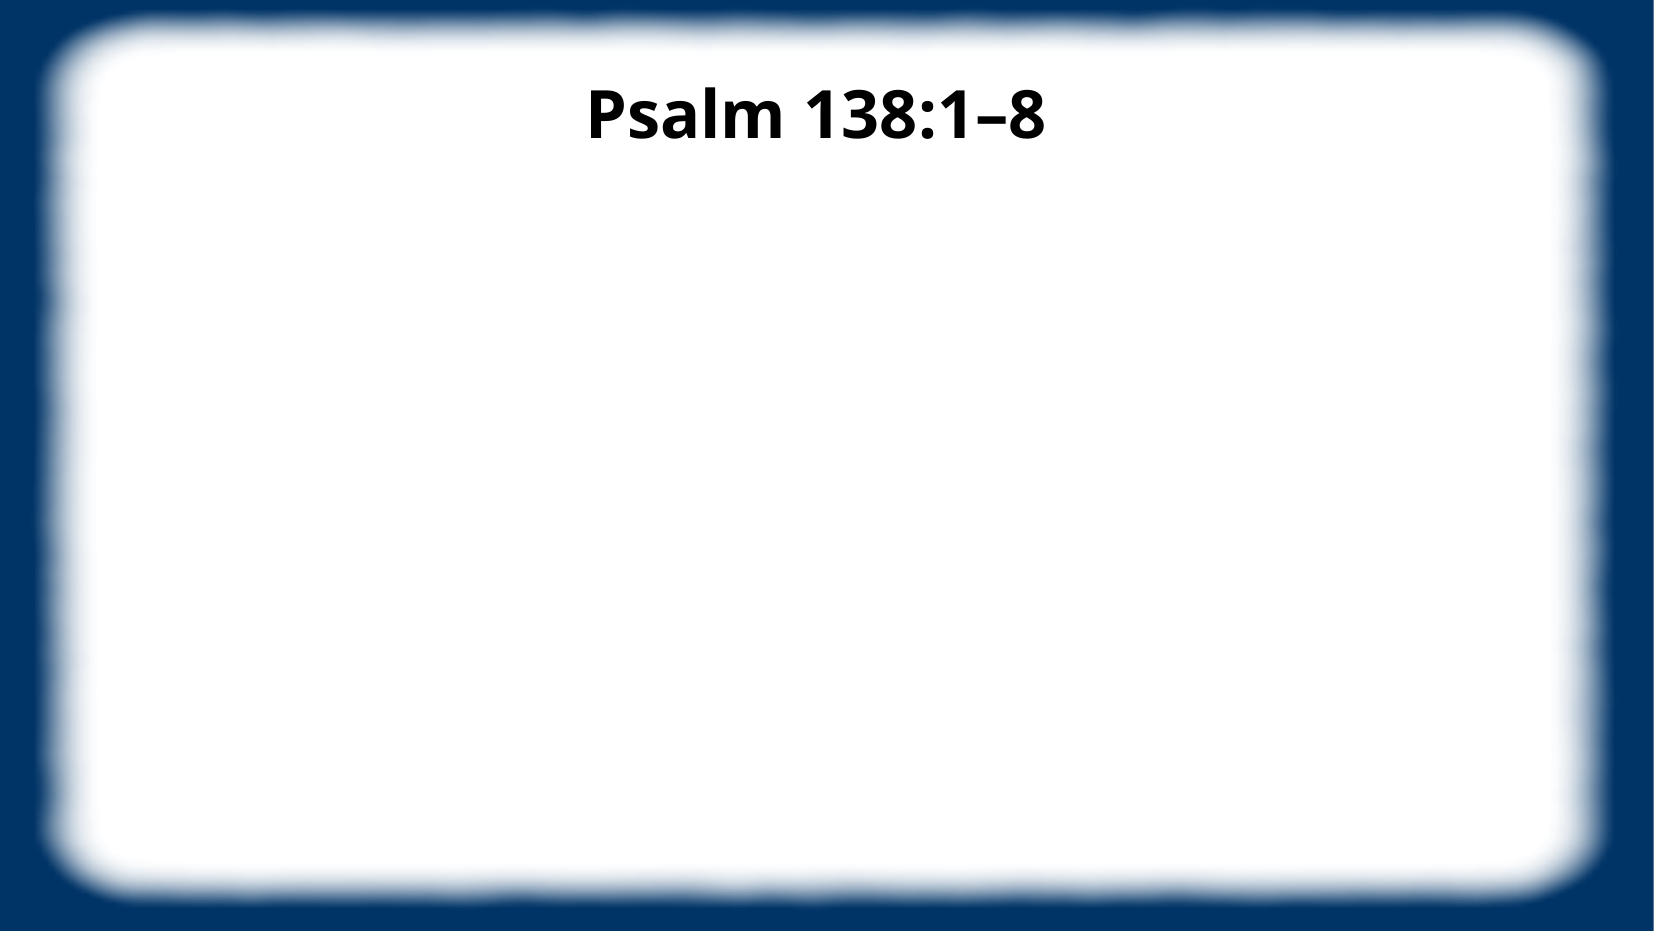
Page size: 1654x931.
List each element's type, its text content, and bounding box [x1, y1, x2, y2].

text_box Psalm 138:1–8 [90, 60, 1561, 224]
picture [0, 0, 1654, 931]
